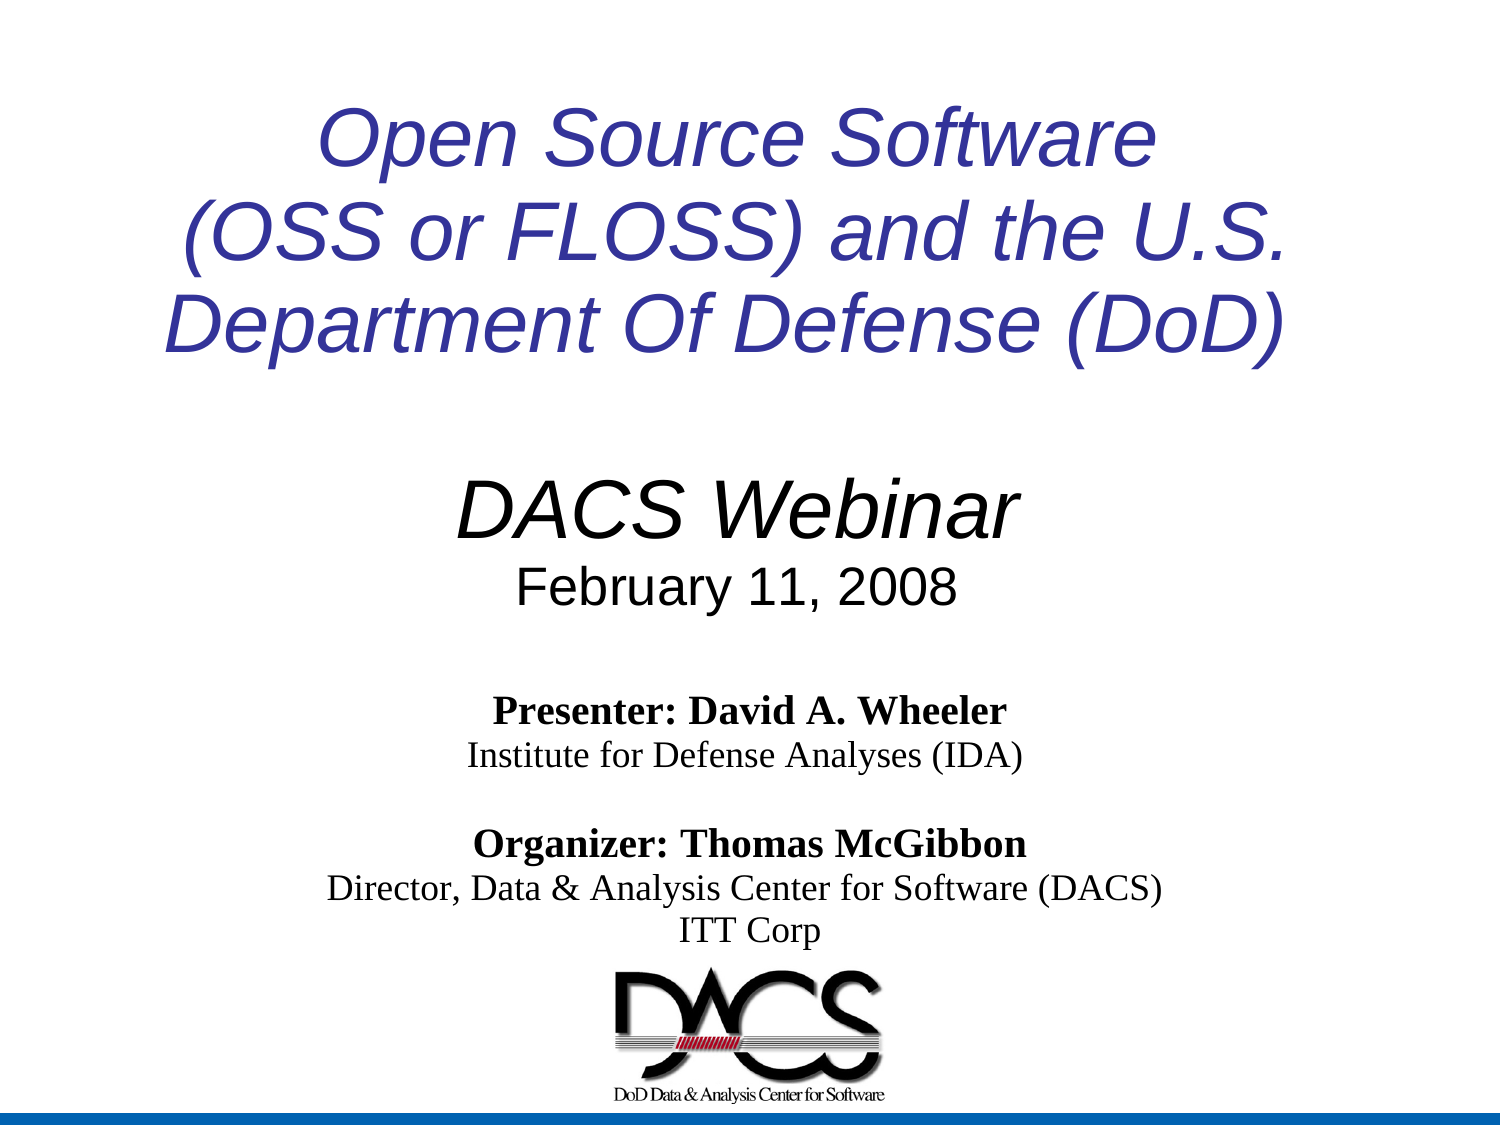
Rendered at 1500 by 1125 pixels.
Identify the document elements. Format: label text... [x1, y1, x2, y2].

text_box Presenter: David A. Wheeler Institute for Defense Analyses (IDA) Organizer: Thomas McGibbon Director, Data & Analysis Center for Software (DACS) ITT Corp [225, 687, 1276, 1030]
title Open Source Software (OSS or FLOSS) and the U.S. Department Of Defense (DoD) DACS Webinar February 11, 2008 [99, 0, 1375, 710]
picture [612, 962, 890, 1104]
